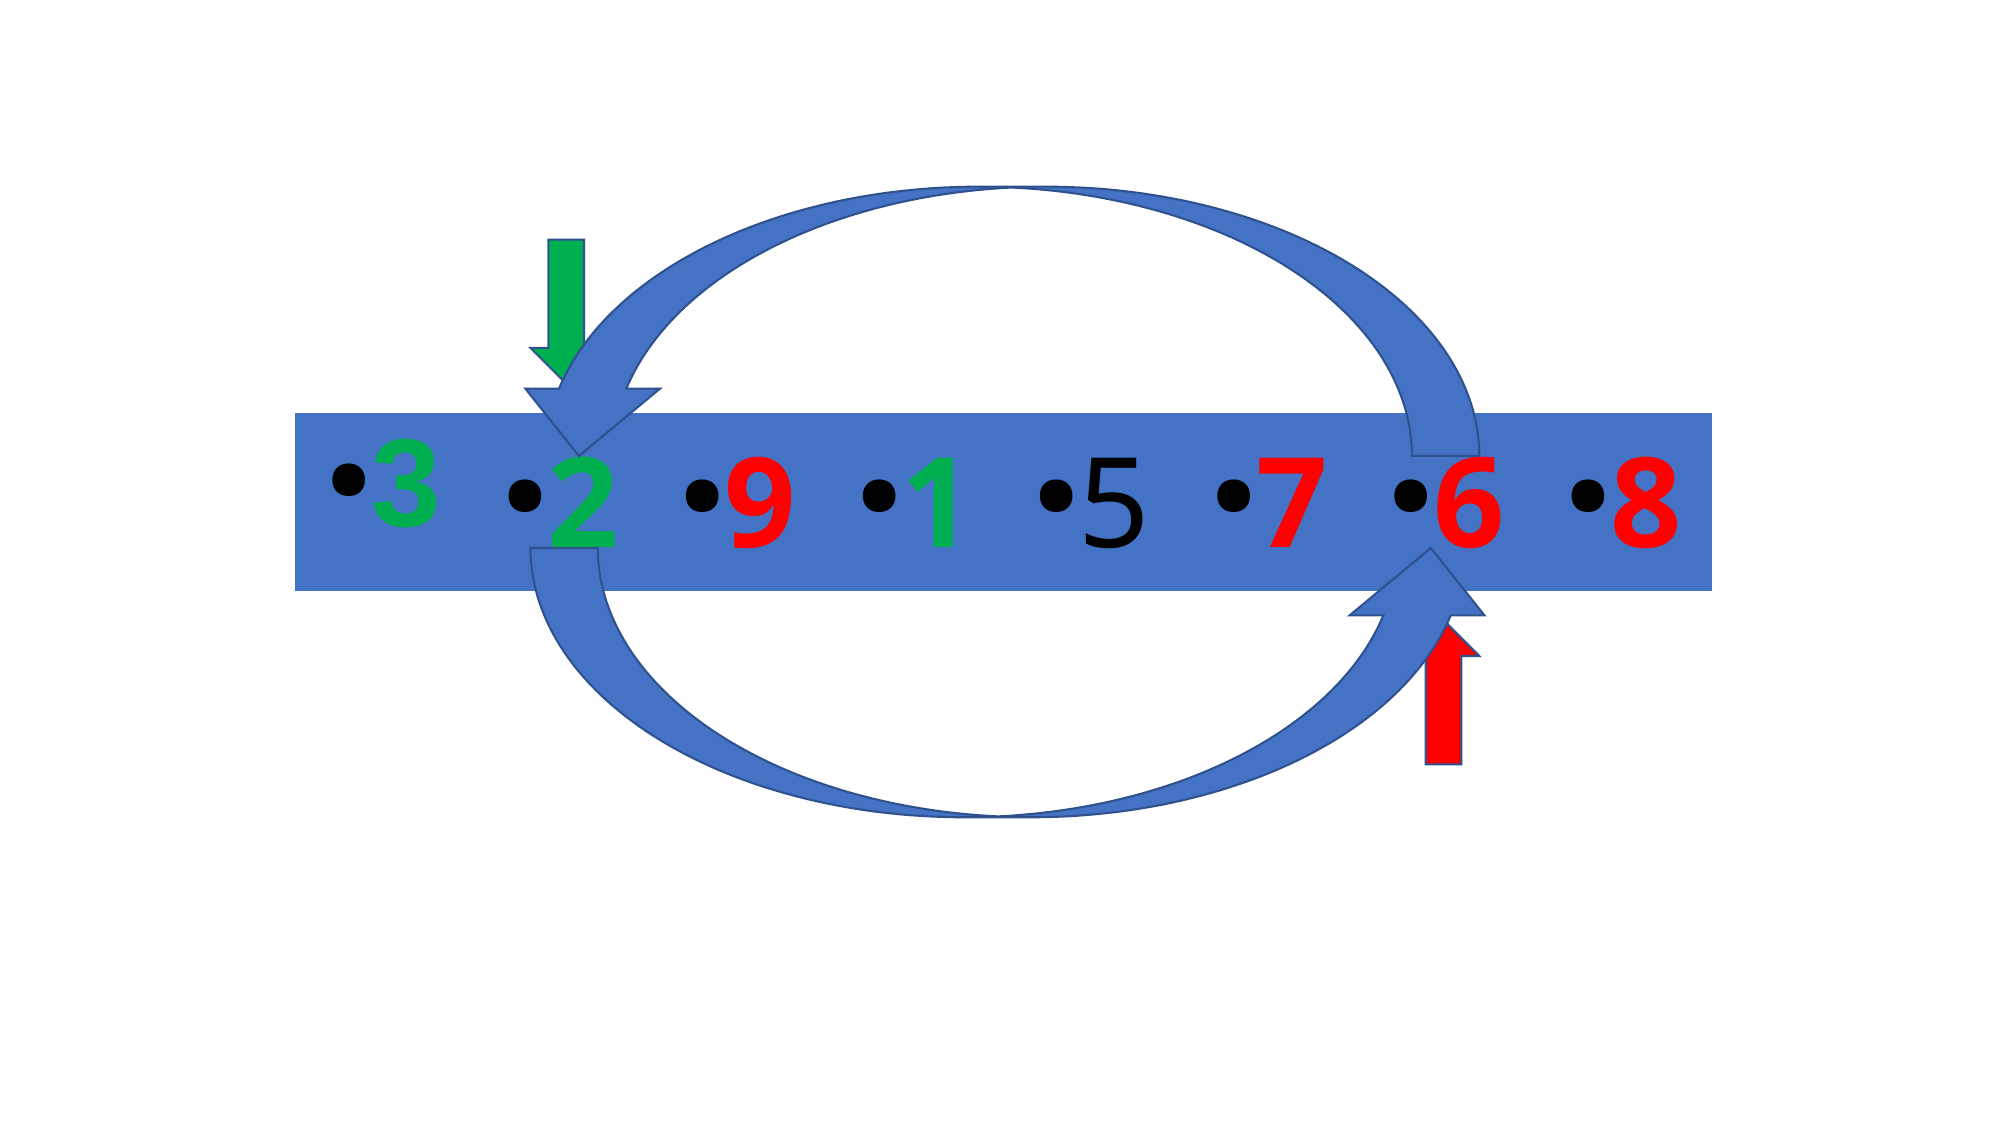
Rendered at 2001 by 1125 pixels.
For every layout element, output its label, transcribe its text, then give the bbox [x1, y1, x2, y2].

text_box [530, 547, 1485, 818]
table_header 3 [295, 413, 472, 591]
table_header 6 [1358, 413, 1535, 591]
table_header 7 [1181, 413, 1358, 591]
table_header 8 [1535, 413, 1712, 591]
table_header 2 [472, 413, 649, 591]
table_header 1 [826, 413, 1004, 591]
text_box [525, 186, 1480, 456]
table_header 5 [1004, 413, 1181, 591]
table_header 9 [649, 413, 826, 591]
